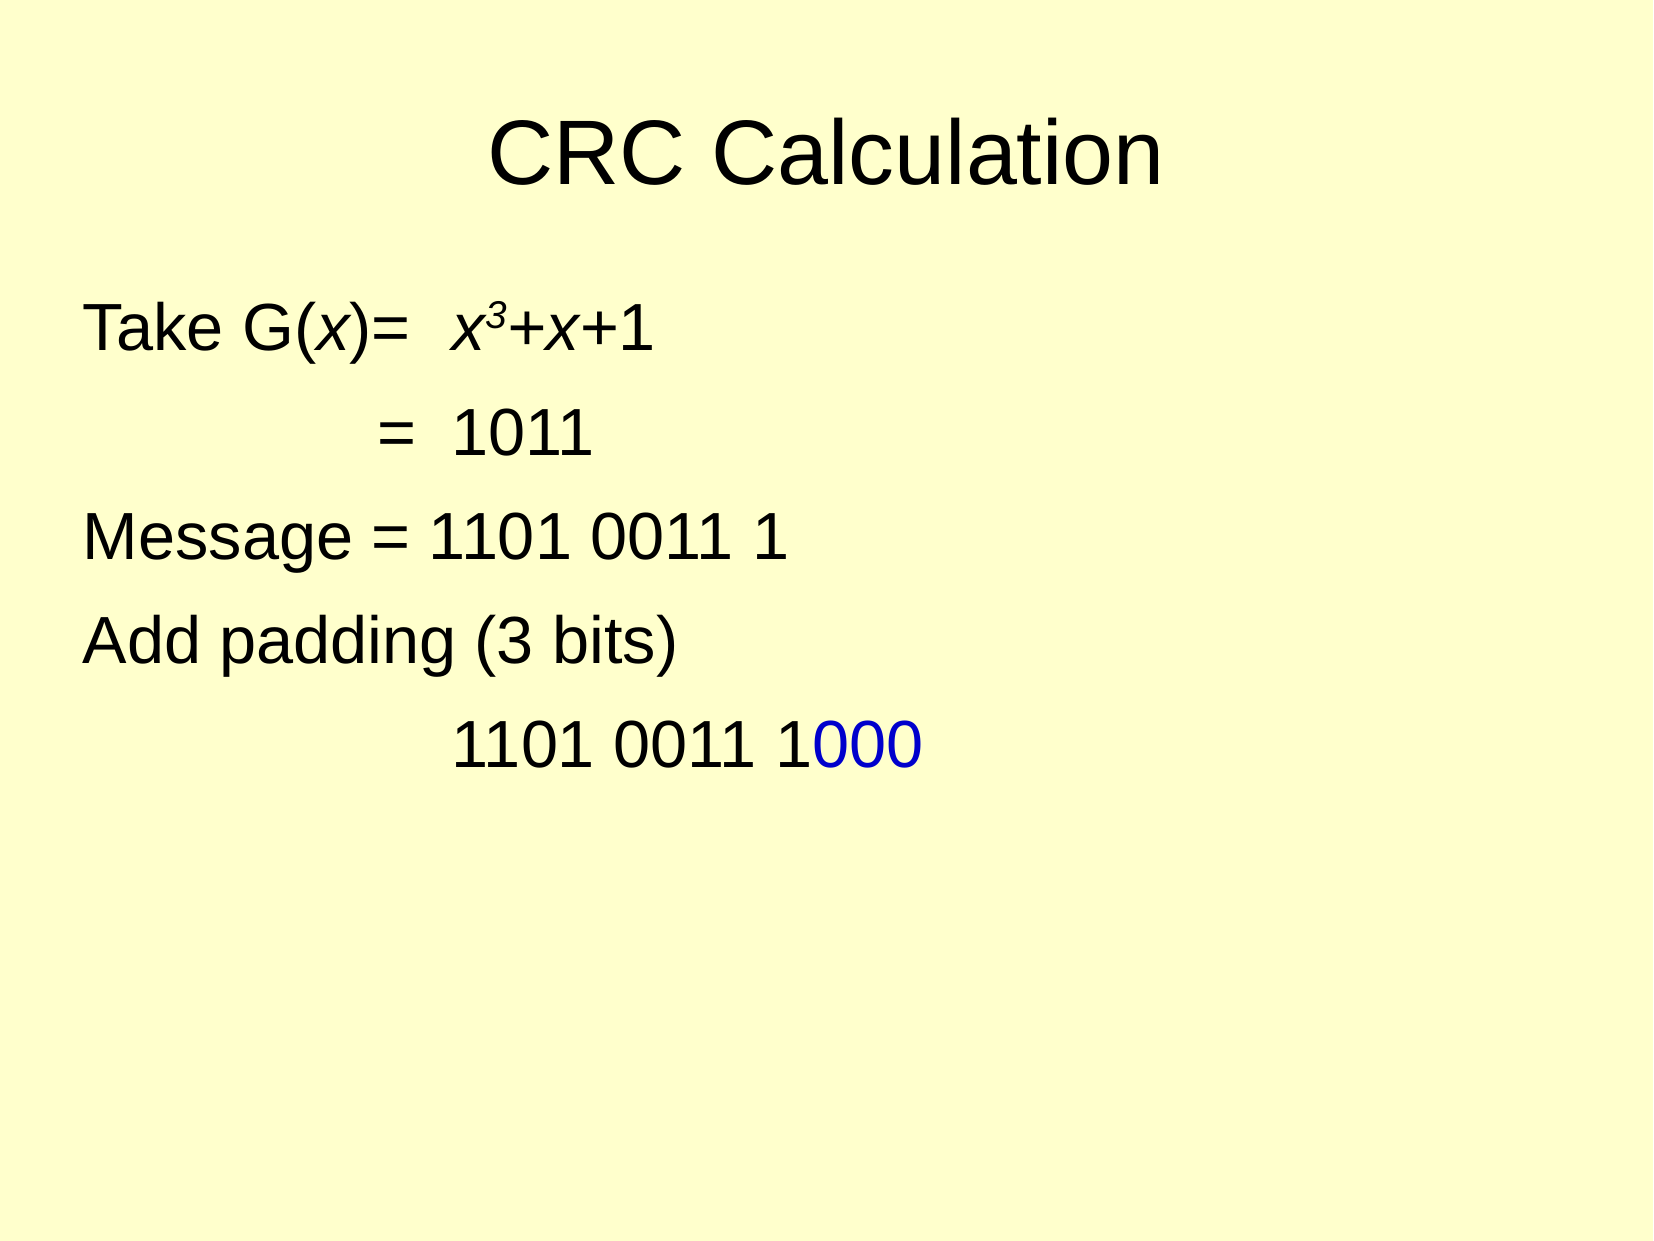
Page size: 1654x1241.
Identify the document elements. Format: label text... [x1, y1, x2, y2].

title CRC Calculation [82, 49, 1571, 257]
list Take G(x)= x3+x+1 = 1011 Message = 1101 0011 1 Add padding (3 bits) 1101 0011 1000 [82, 290, 1571, 1010]
